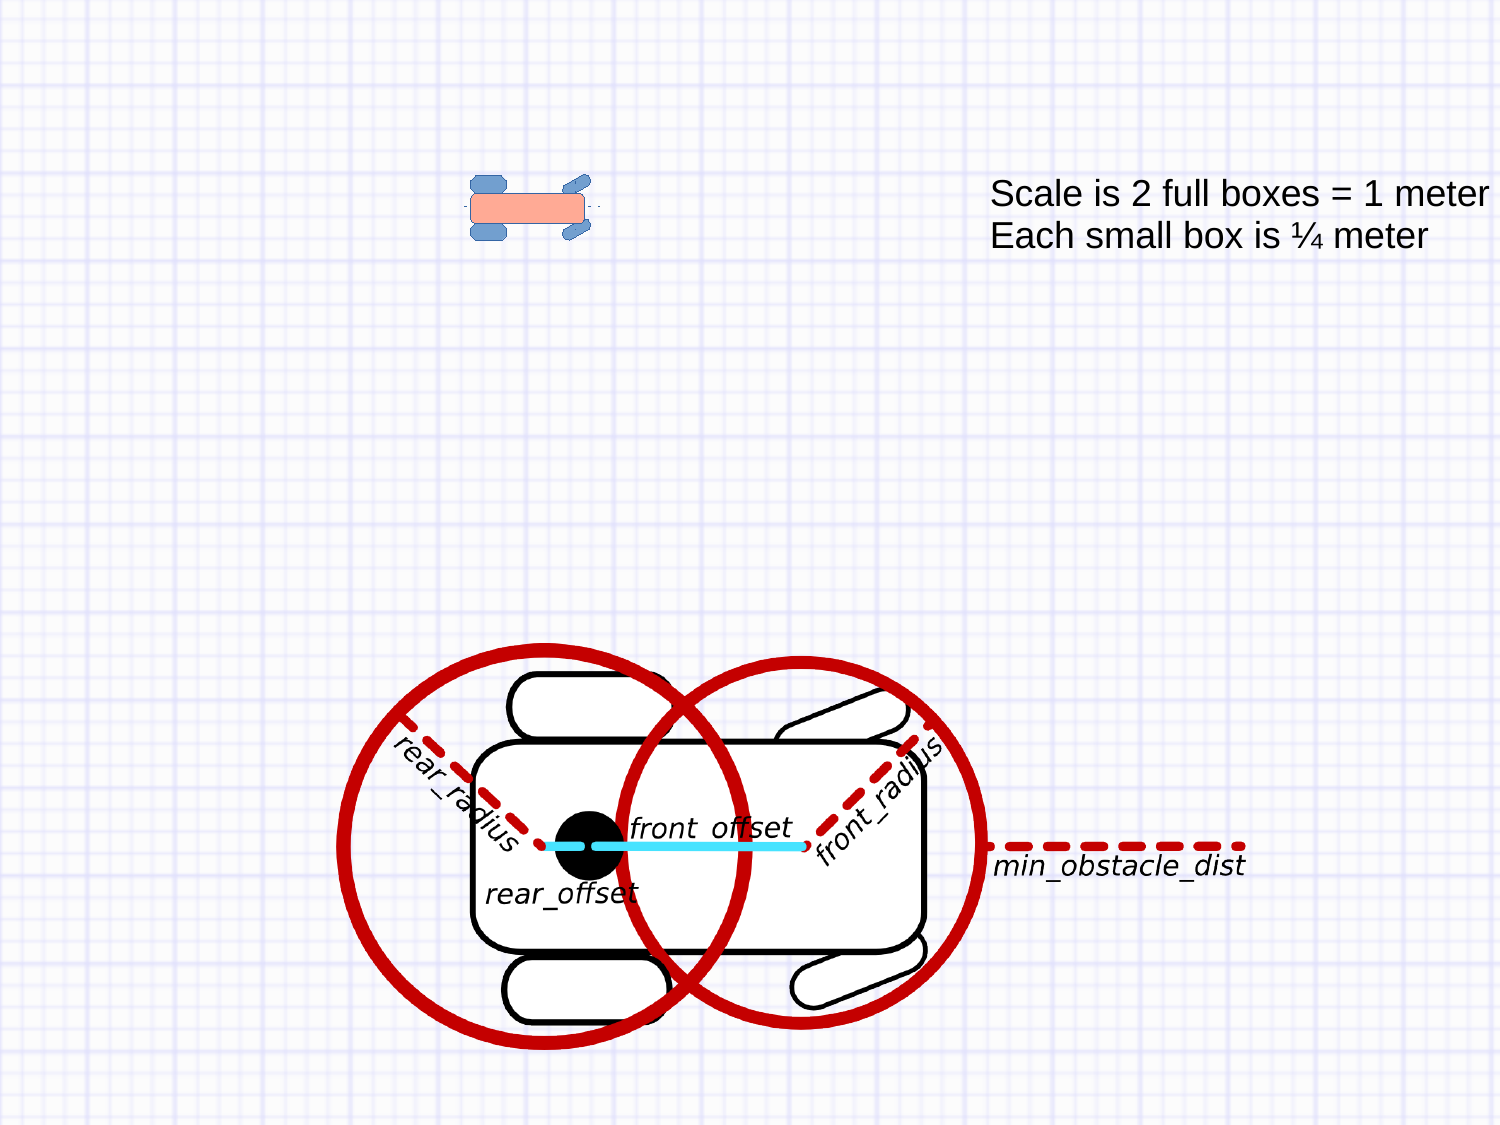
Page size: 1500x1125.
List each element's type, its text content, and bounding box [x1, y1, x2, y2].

text_box Scale is 2 full boxes = 1 meter Each small box is ¼ meter [975, 164, 1500, 264]
text_box [470, 174, 591, 241]
picture [0, 0, 1500, 1125]
